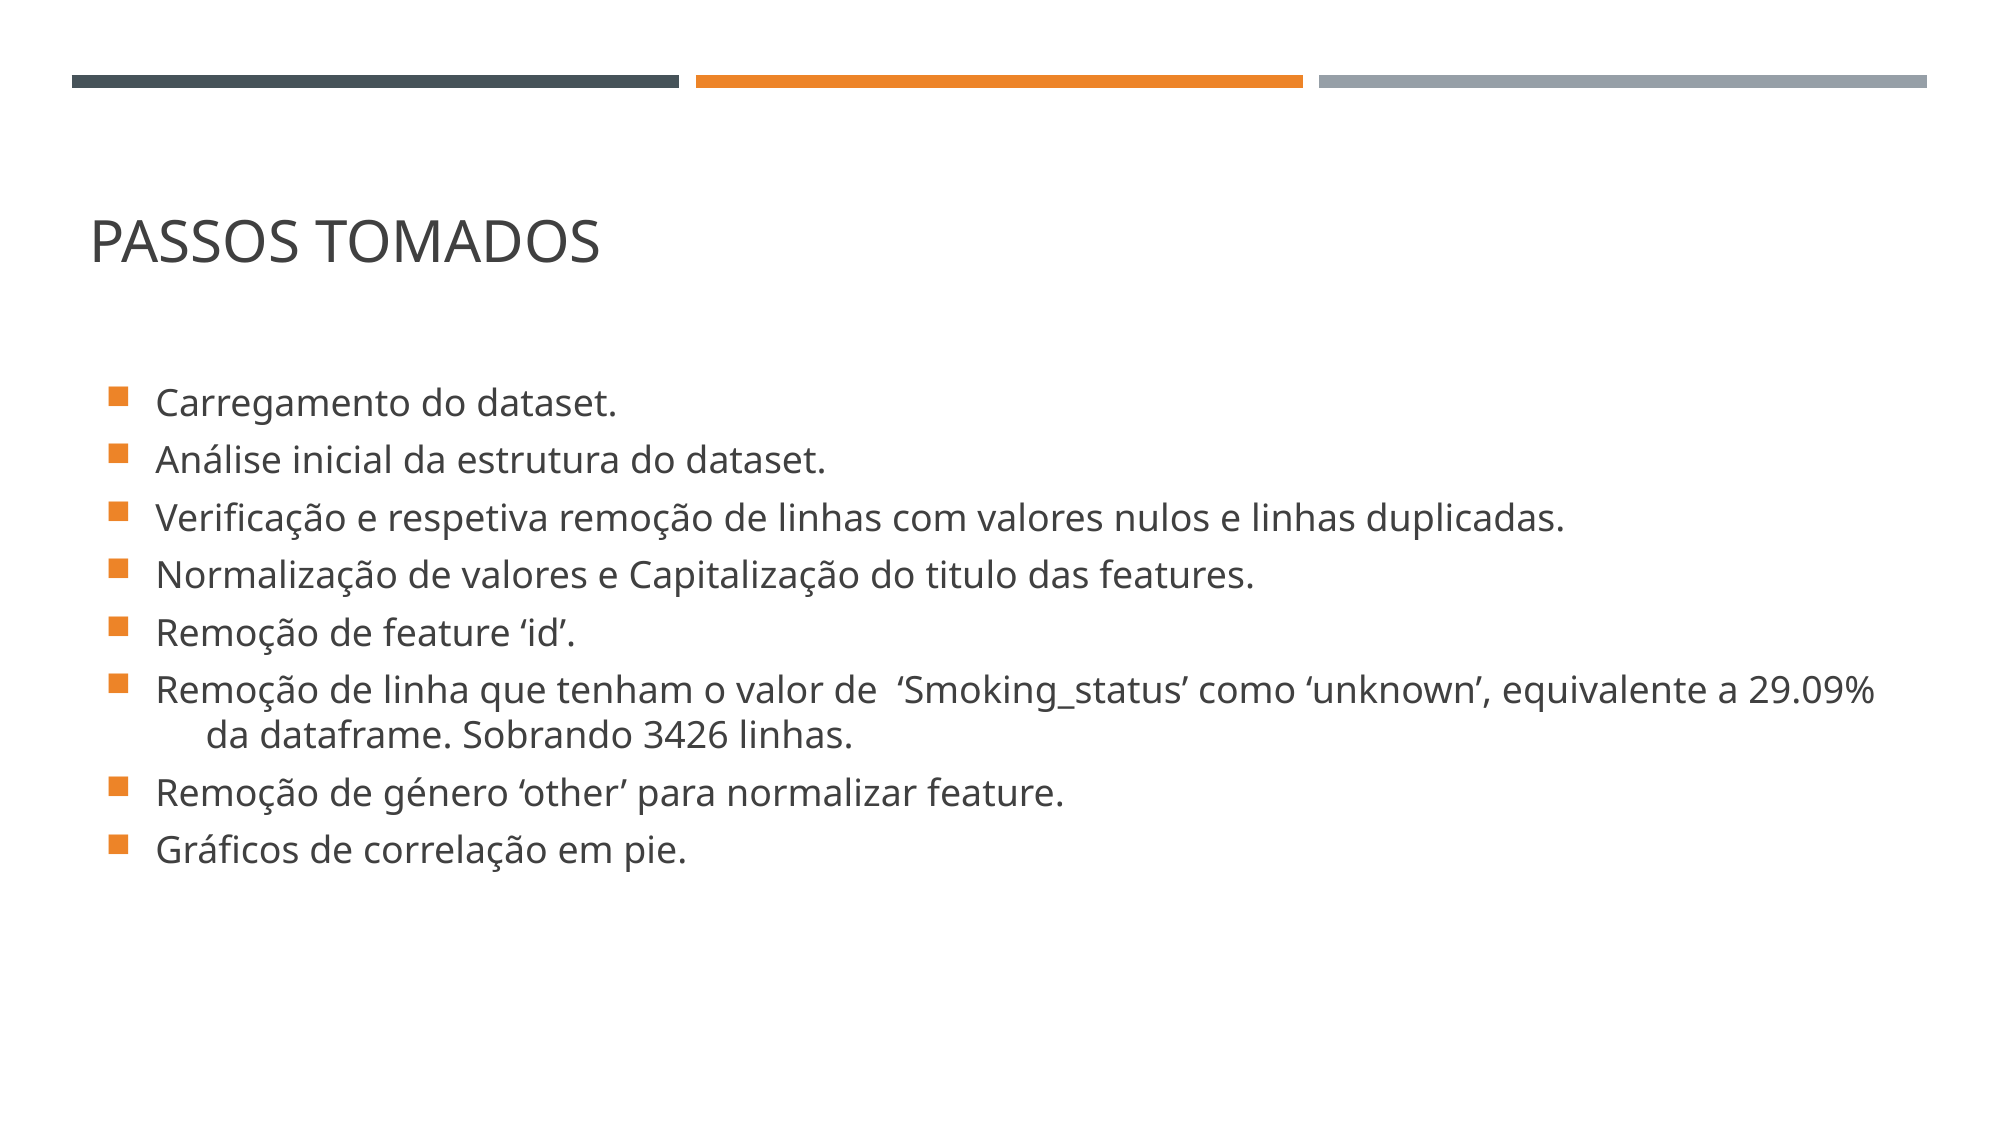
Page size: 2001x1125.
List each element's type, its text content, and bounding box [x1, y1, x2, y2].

title Passos tomados [74, 103, 1926, 282]
list Carregamento do dataset. Análise inicial da estrutura do dataset. Verificação e respetiva remoção de linhas com valores nulos e linhas duplicadas. Normalização de valores e Capitalização do titulo das features. Remoção de feature ‘id’. Remoção de linha que tenham o valor de ‘Smoking_status’ como ‘unknown’, equivalente a 29.09% da dataframe. Sobrando 3426 linhas. Remoção de género ‘other’ para normalizar feature. Gráficos de correlação em pie. [90, 371, 1910, 1022]
